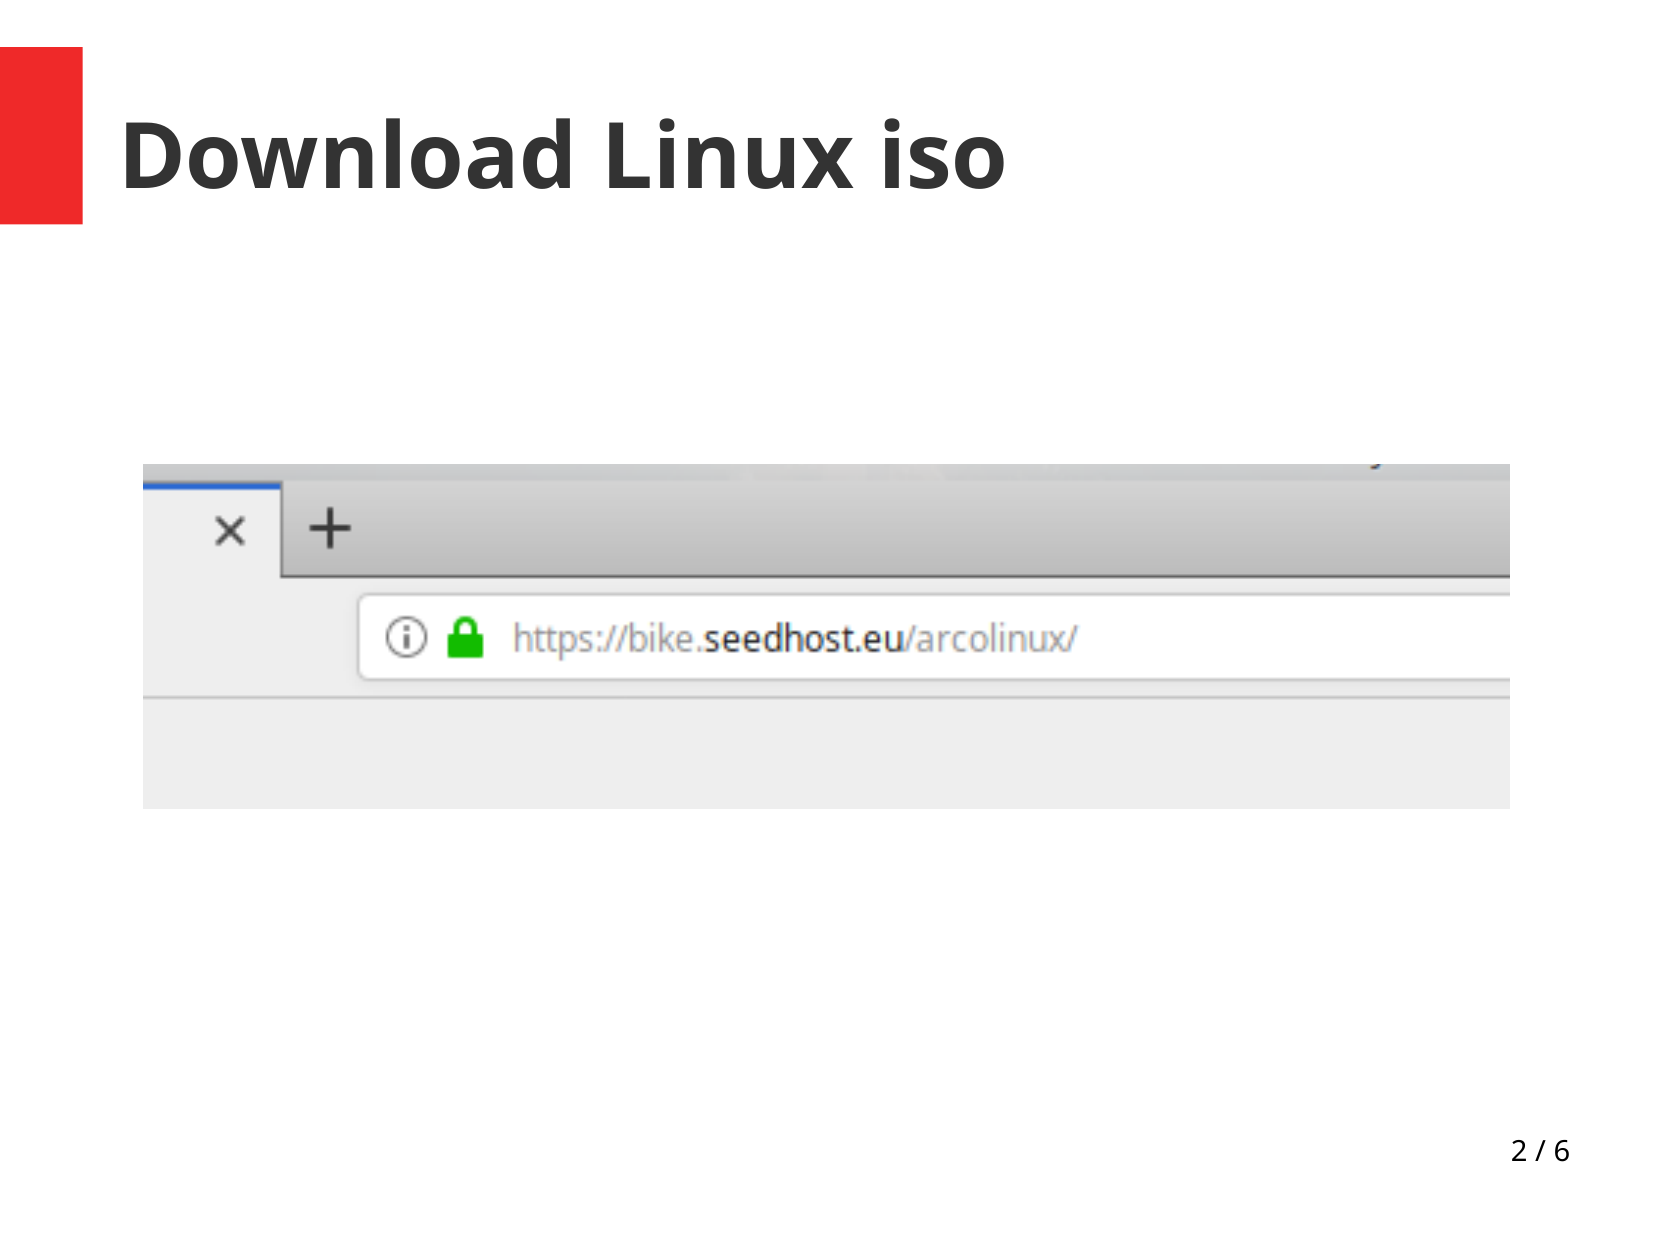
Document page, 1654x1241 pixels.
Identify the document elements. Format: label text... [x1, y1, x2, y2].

picture [143, 464, 1510, 809]
title Download Linux iso [118, 49, 1571, 257]
